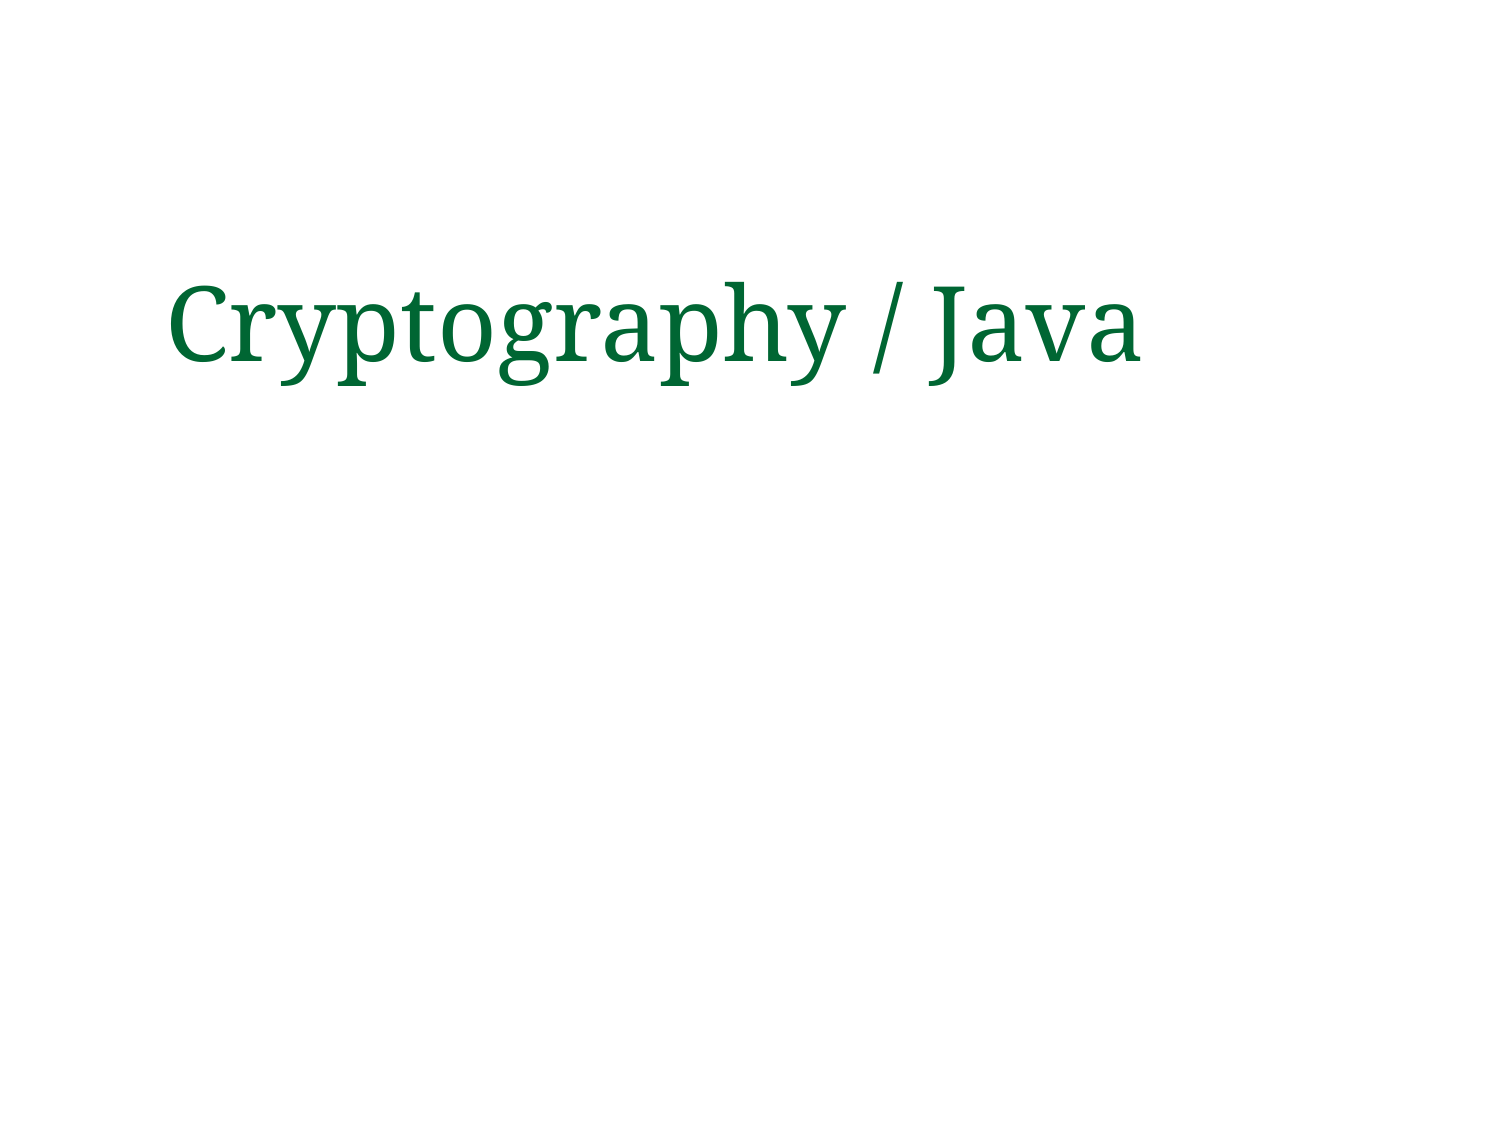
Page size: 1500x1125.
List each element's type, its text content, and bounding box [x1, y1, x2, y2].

title Cryptography / Java [150, 249, 1401, 538]
